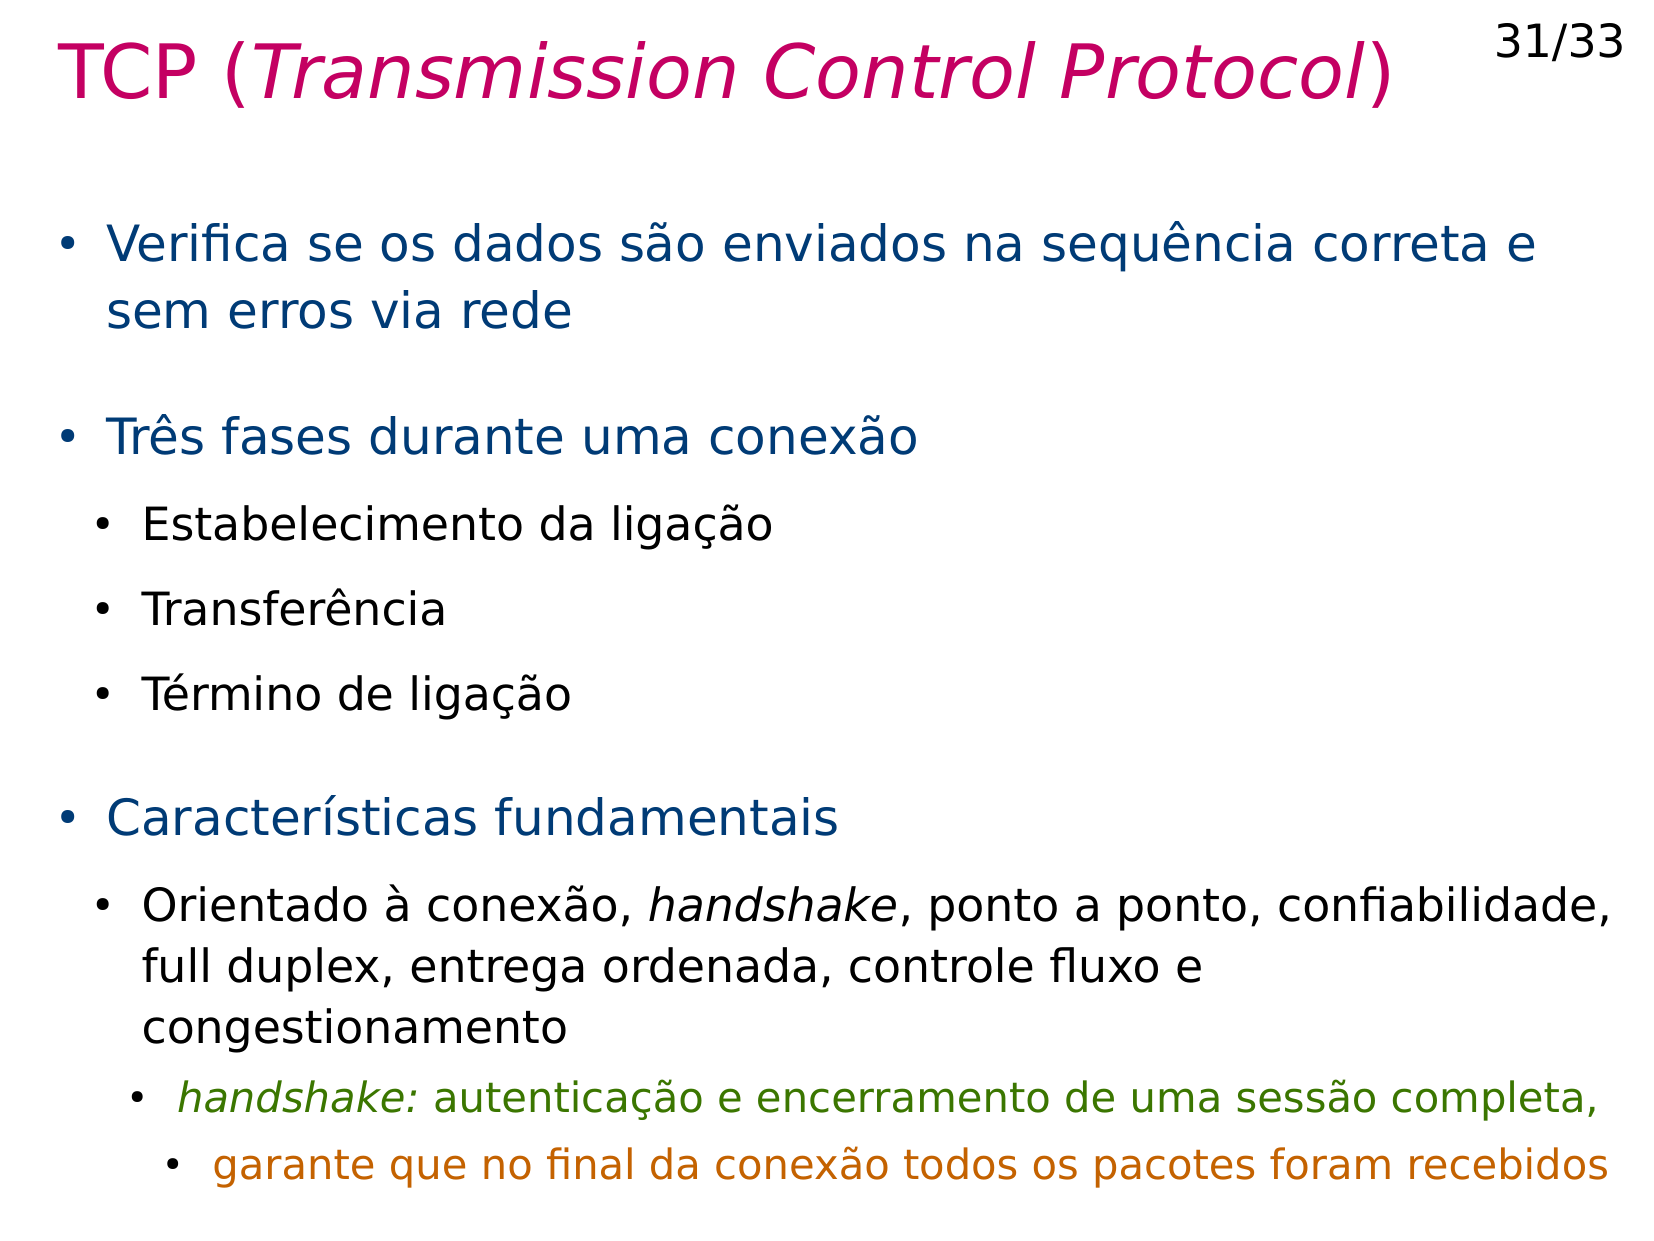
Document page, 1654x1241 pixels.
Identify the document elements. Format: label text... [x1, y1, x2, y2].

list Verifica se os dados são enviados na sequência correta e sem erros via rede Três fases durante uma conexão Estabelecimento da ligação Transferência Término de ligação Características fundamentais Orientado à conexão, handshake, ponto a ponto, confiabilidade, full duplex, entrega ordenada, controle fluxo e congestionamento handshake: autenticação e encerramento de uma sessão completa, garante que no final da conexão todos os pacotes foram recebidos [59, 206, 1625, 1211]
title TCP (Transmission Control Protocol) [59, 29, 1625, 148]
